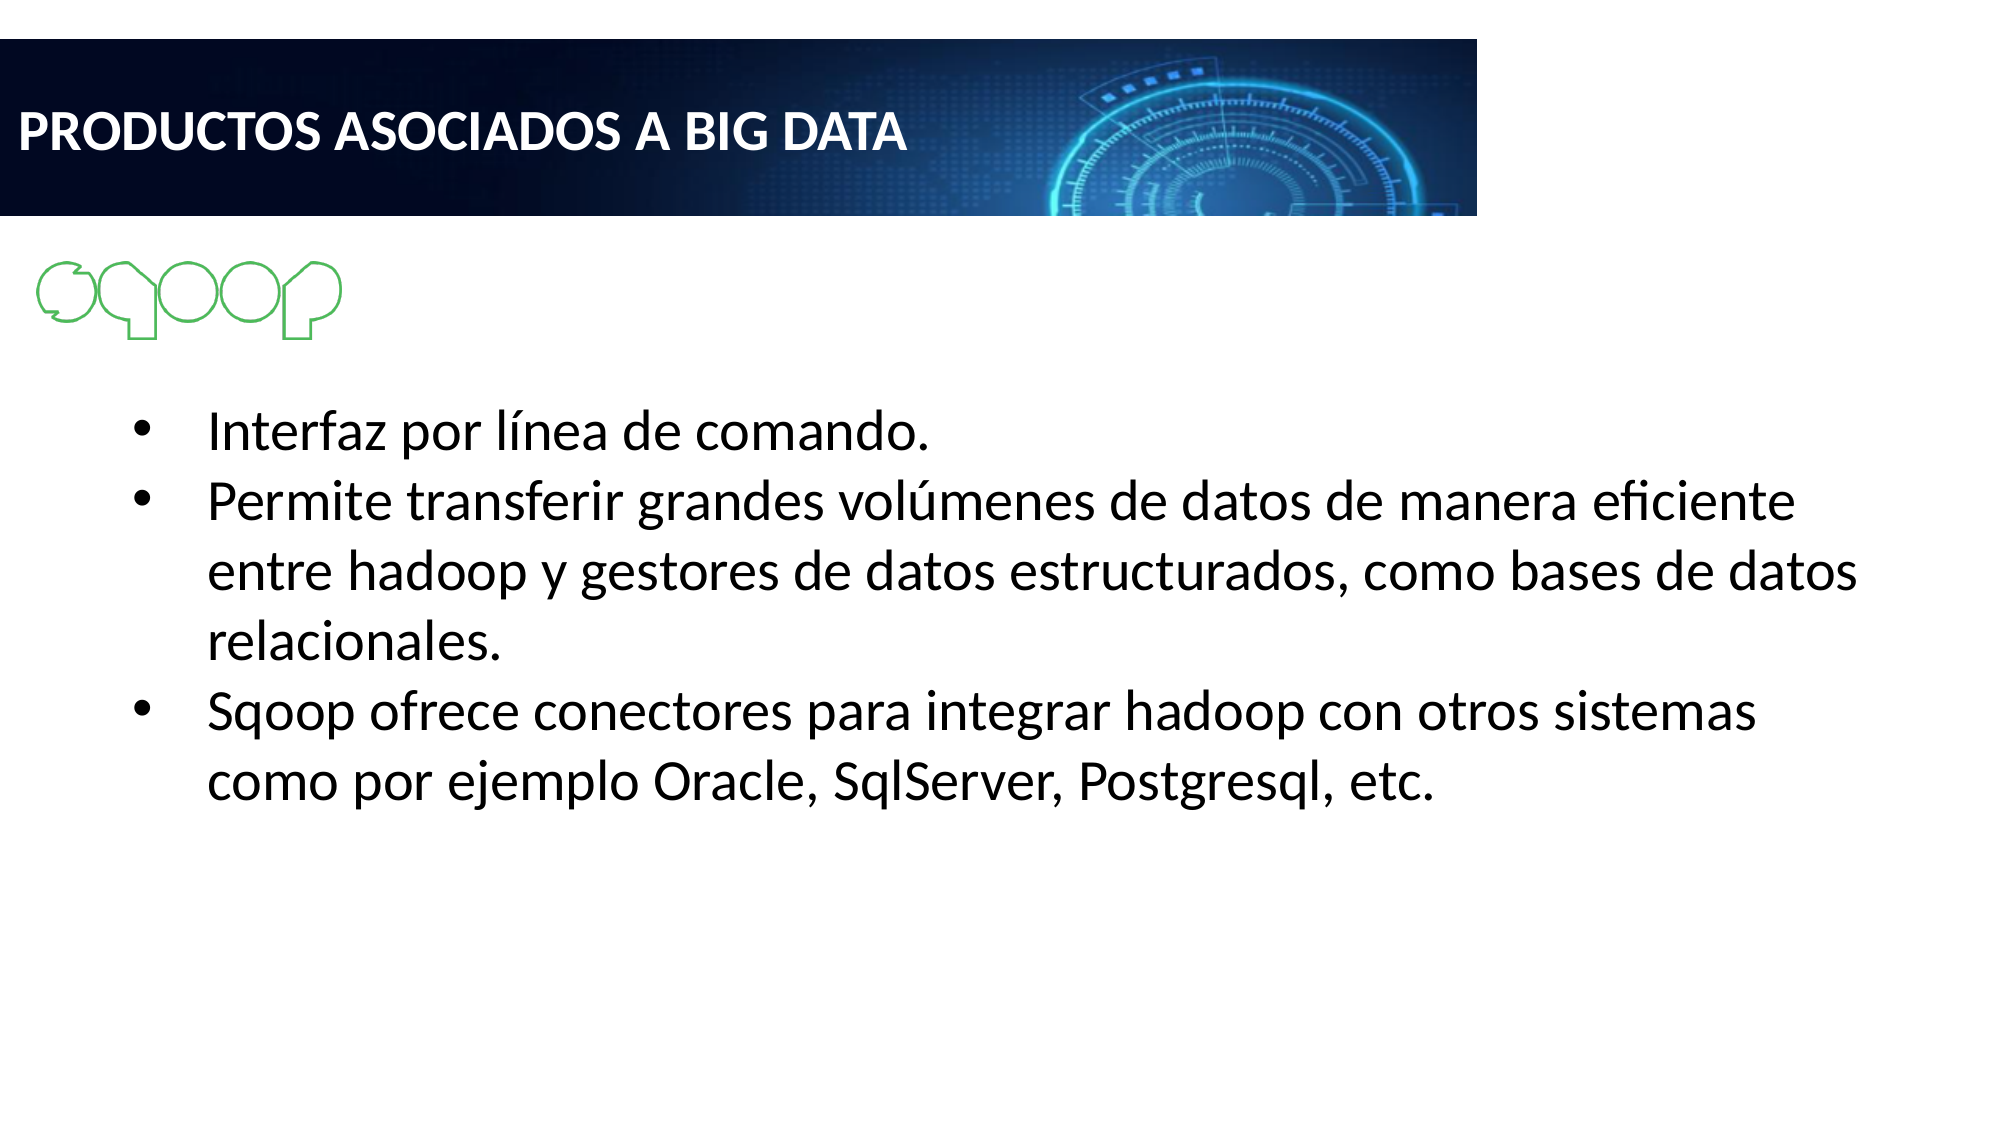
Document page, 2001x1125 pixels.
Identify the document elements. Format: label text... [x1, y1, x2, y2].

text_box Interfaz por línea de comando. Permite transferir grandes volúmenes de datos de manera eficiente entre hadoop y gestores de datos estructurados, como bases de datos relacionales. Sqoop ofrece conectores para integrar hadoop con otros sistemas como por ejemplo Oracle, SqlServer, Postgresql, etc. [117, 384, 1912, 820]
text_box PRODUCTOS ASOCIADOS A BIG DATA [4, 84, 924, 170]
picture [0, 39, 1477, 216]
picture [36, 261, 342, 340]
